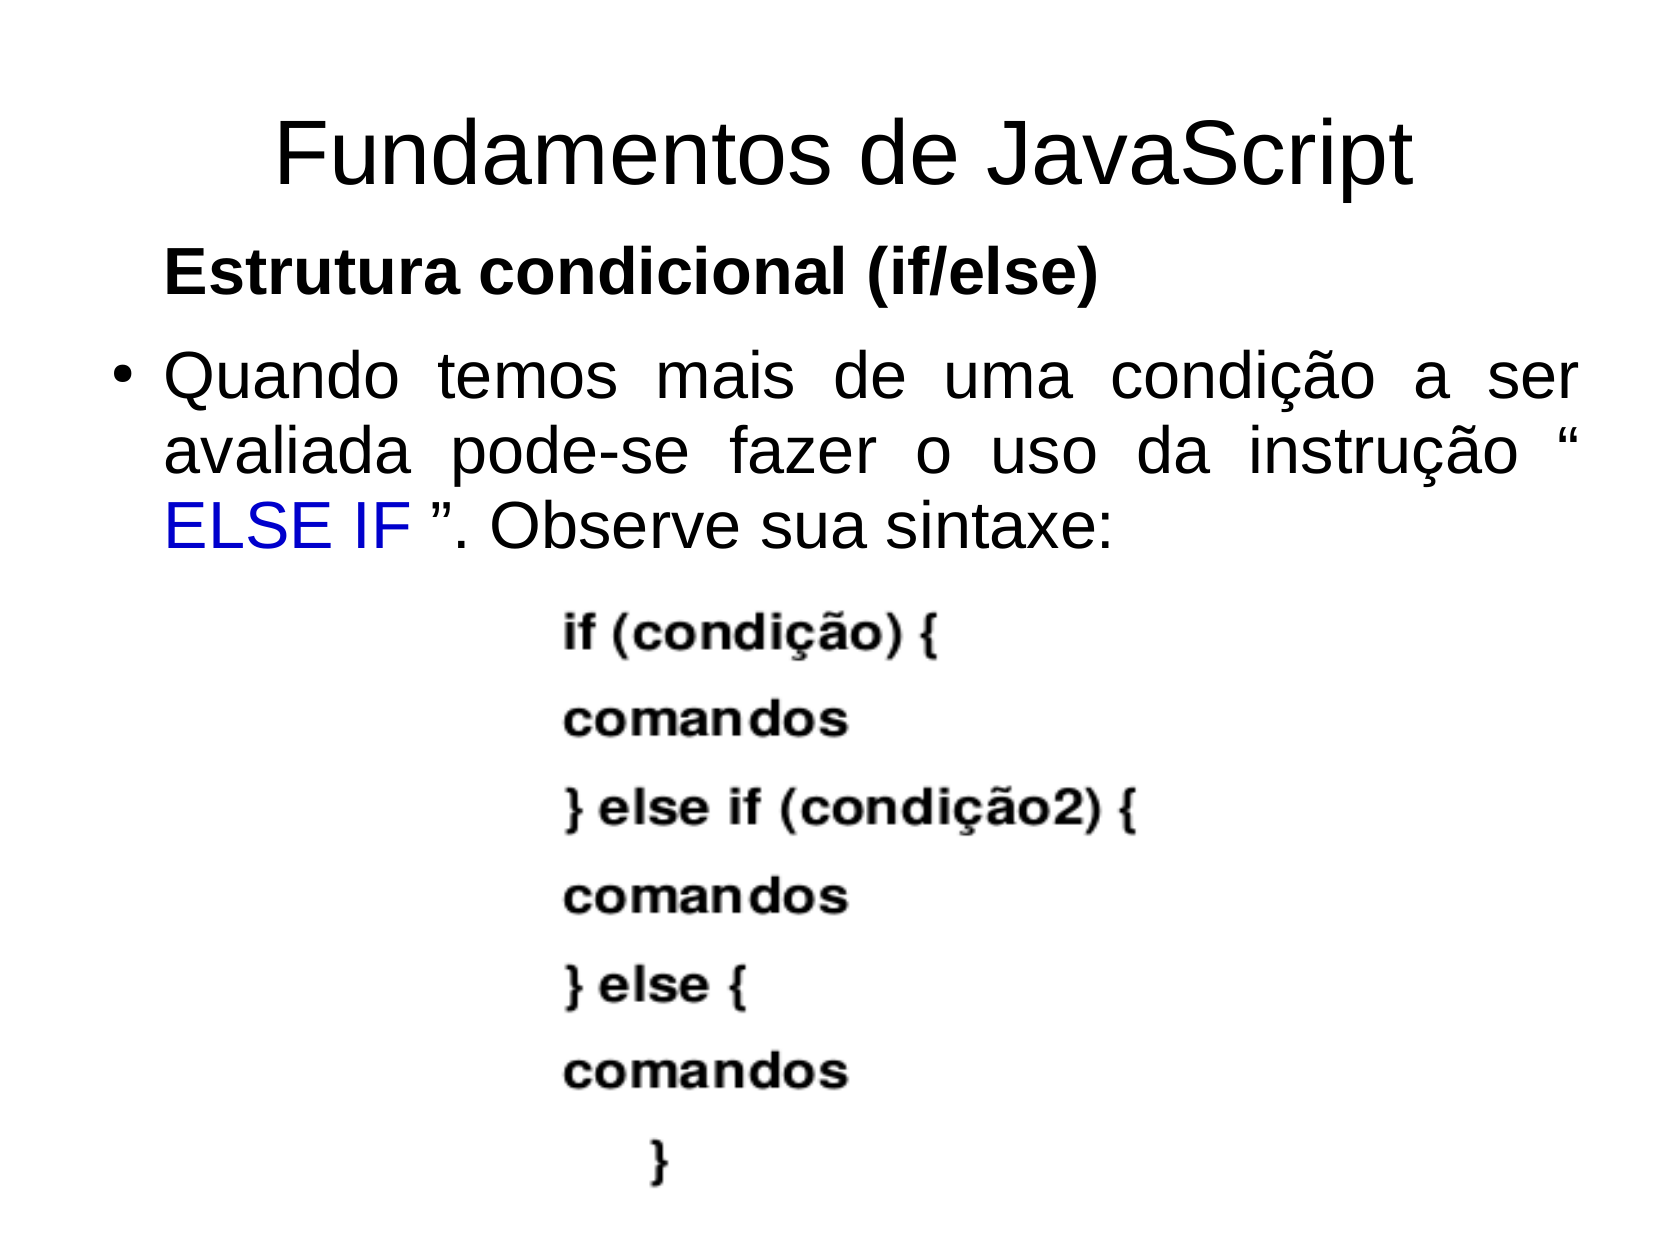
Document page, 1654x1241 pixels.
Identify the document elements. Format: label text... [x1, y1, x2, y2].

list Estrutura condicional (if/else) Quando temos mais de uma condição a ser avaliada pode-se fazer o uso da instrução “ ELSE IF ”. Observe sua sintaxe: [93, 234, 1582, 594]
title Fundamentos de JavaScript [82, 49, 1571, 257]
picture [519, 584, 1211, 1211]
